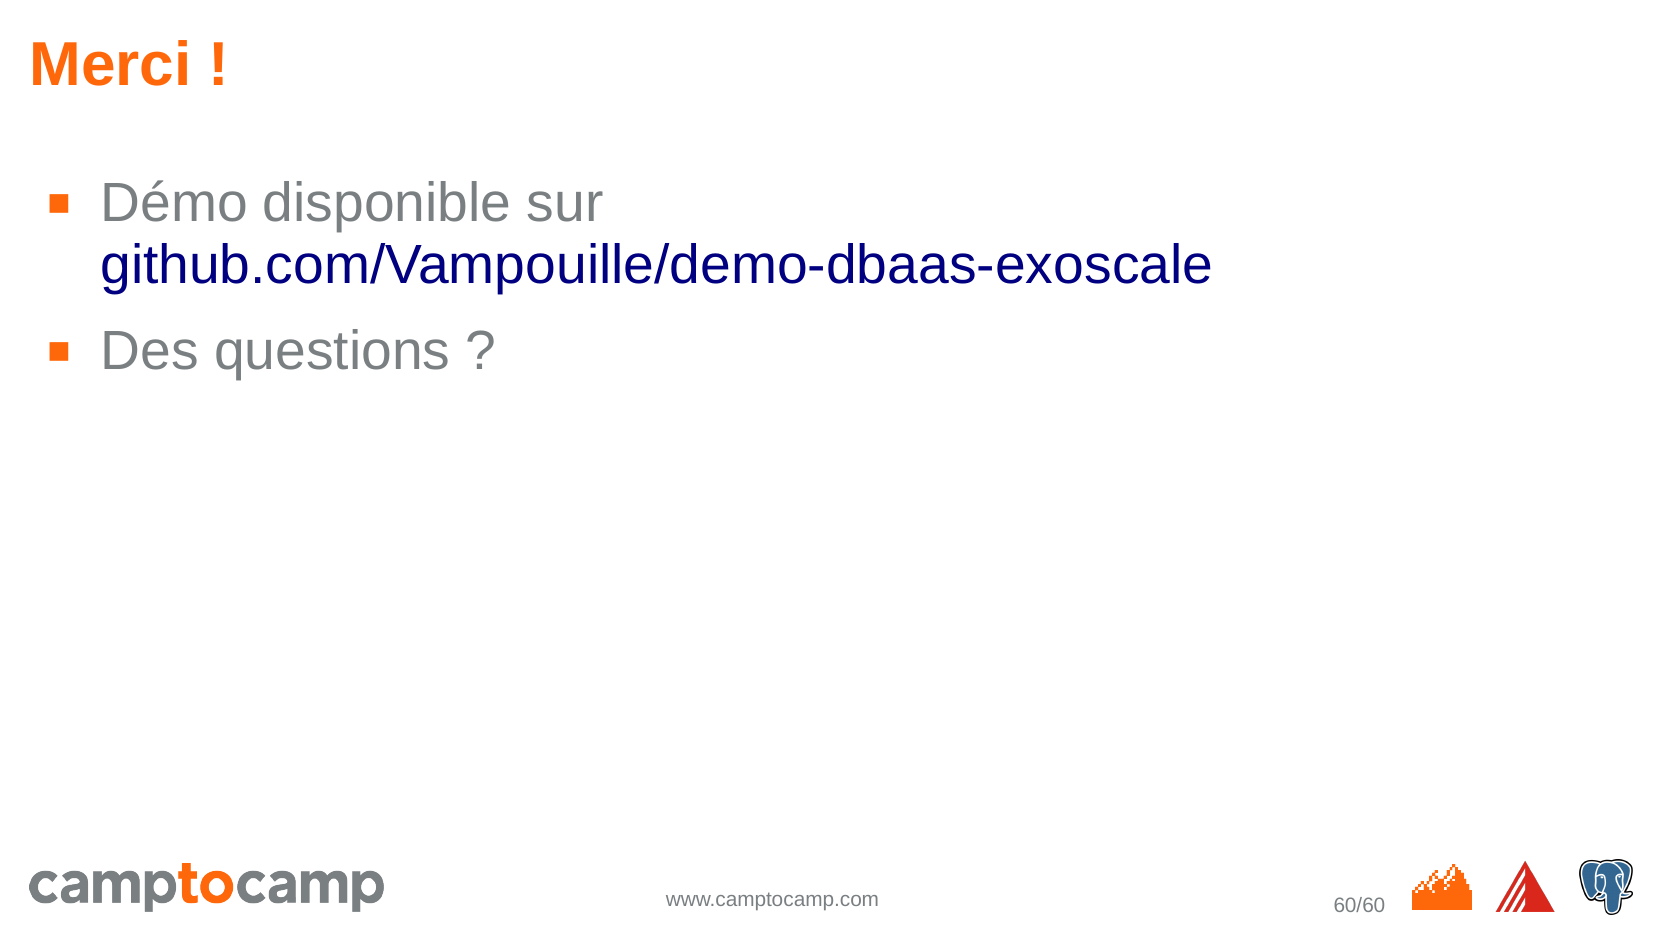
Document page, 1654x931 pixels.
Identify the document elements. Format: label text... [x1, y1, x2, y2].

picture [1412, 864, 1472, 910]
list Démo disponible sur github.com/Vampouille/demo-dbaas-exoscale Des questions ? [29, 171, 1625, 827]
picture [29, 863, 384, 912]
picture [1579, 859, 1633, 915]
title Merci ! [29, 29, 1625, 156]
picture [1495, 856, 1556, 917]
